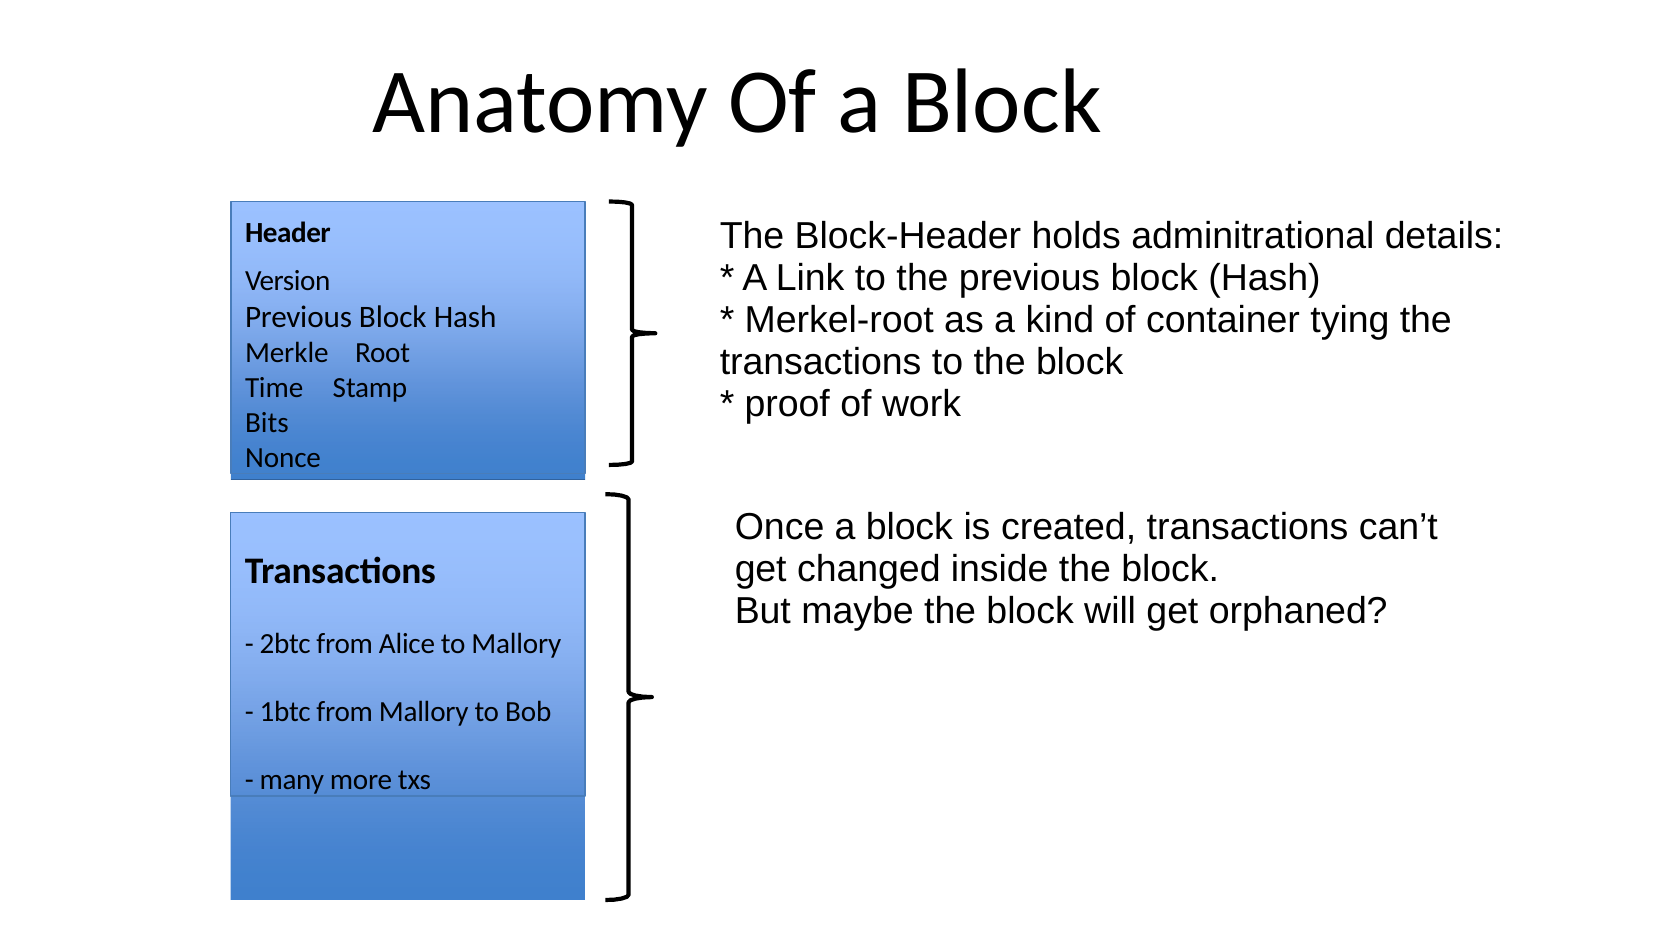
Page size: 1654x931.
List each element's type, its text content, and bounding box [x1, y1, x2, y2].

title Anatomy Of a Block [99, 27, 1555, 194]
text_box The Block-Header holds adminitrational details: * A Link to the previous block (Hash) * Merkel-root as a kind of container tying the transactions to the block * proof of work [705, 207, 1576, 432]
text_box Transactions - 2btc from Alice to Mallory - 1btc from Mallory to Bob - many more txs [230, 512, 586, 796]
text_box Header Version Previous Block Hash Merkle Root Time Stamp Bits Nonce [230, 201, 586, 474]
text_box Once a block is created, transactions can’t get changed inside the block. But maybe the block will get orphaned? [720, 498, 1471, 681]
text_box [230, 474, 586, 481]
text_box [230, 796, 586, 901]
